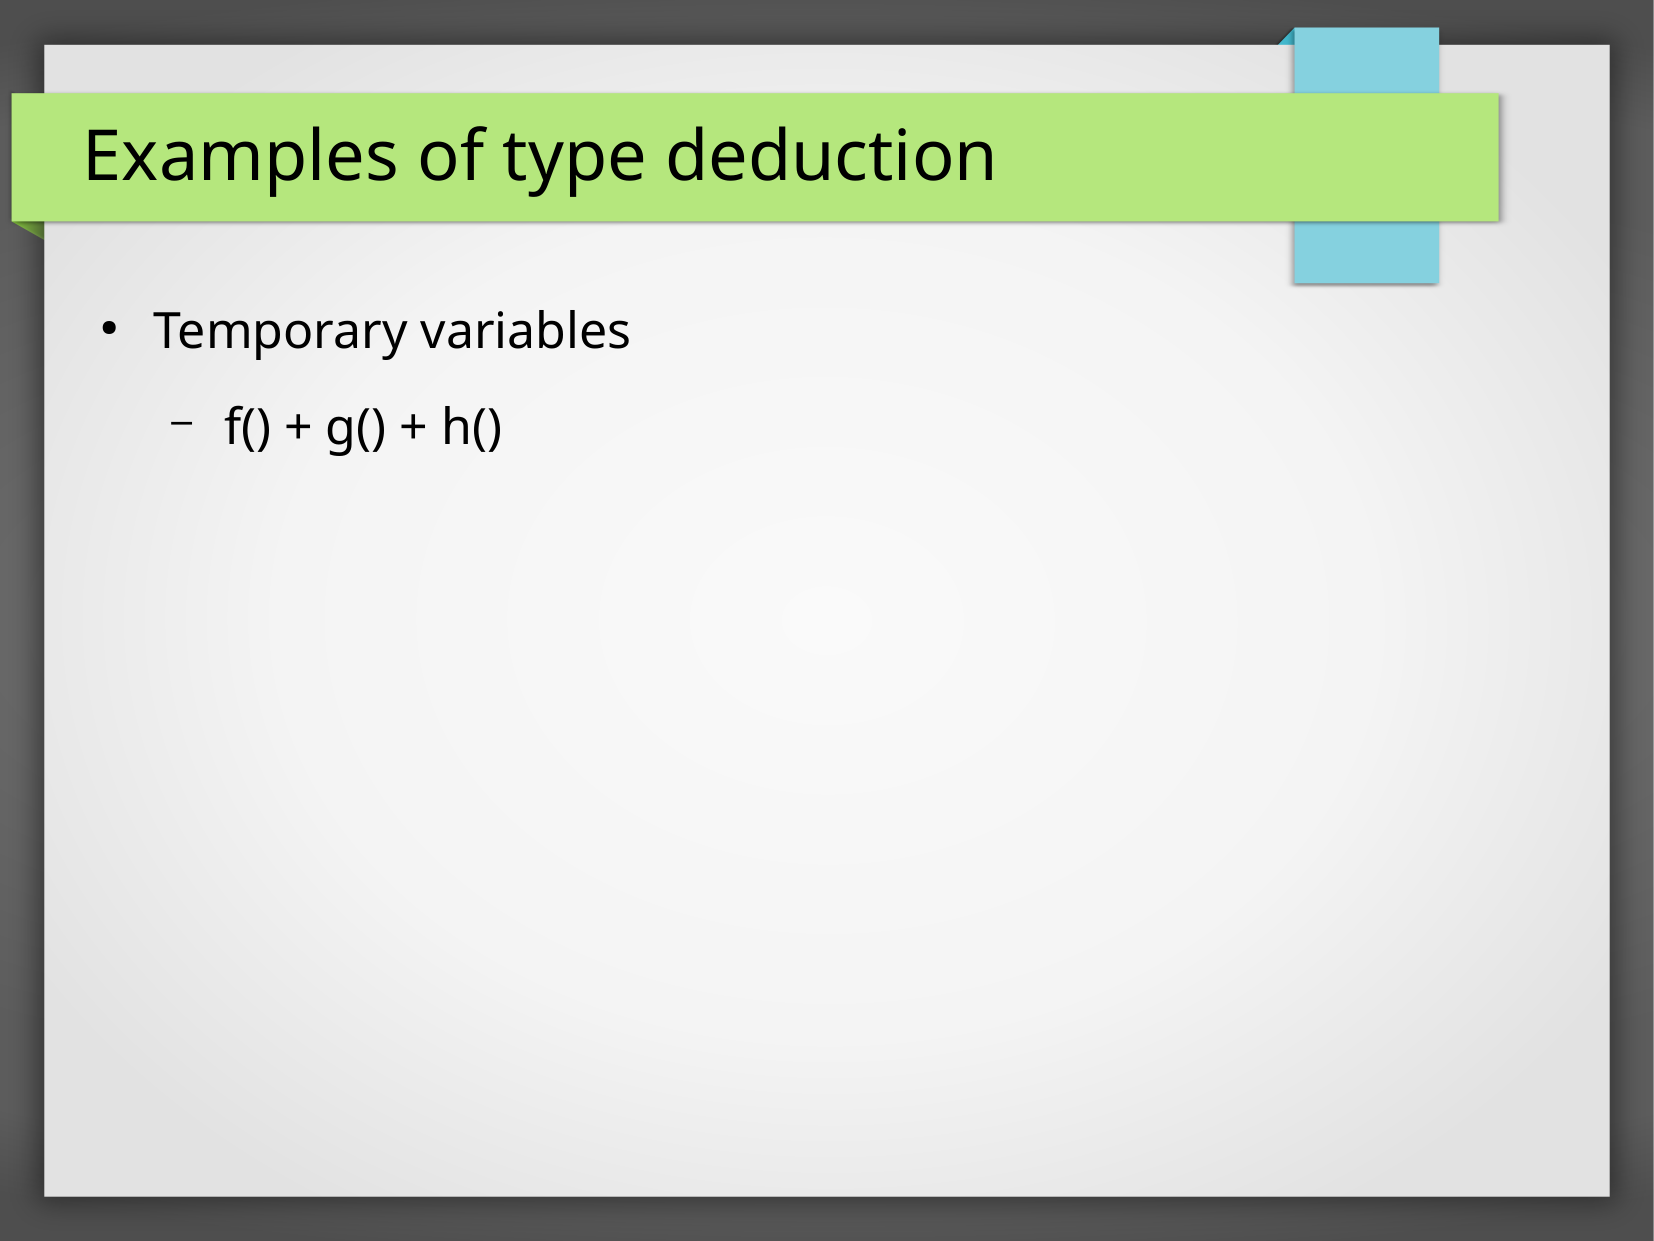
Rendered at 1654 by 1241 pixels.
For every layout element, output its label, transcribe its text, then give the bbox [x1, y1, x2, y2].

list Temporary variables f() + g() + h() [82, 295, 1571, 1015]
picture [0, 0, 1654, 1241]
title Examples of type deduction [82, 94, 1264, 213]
